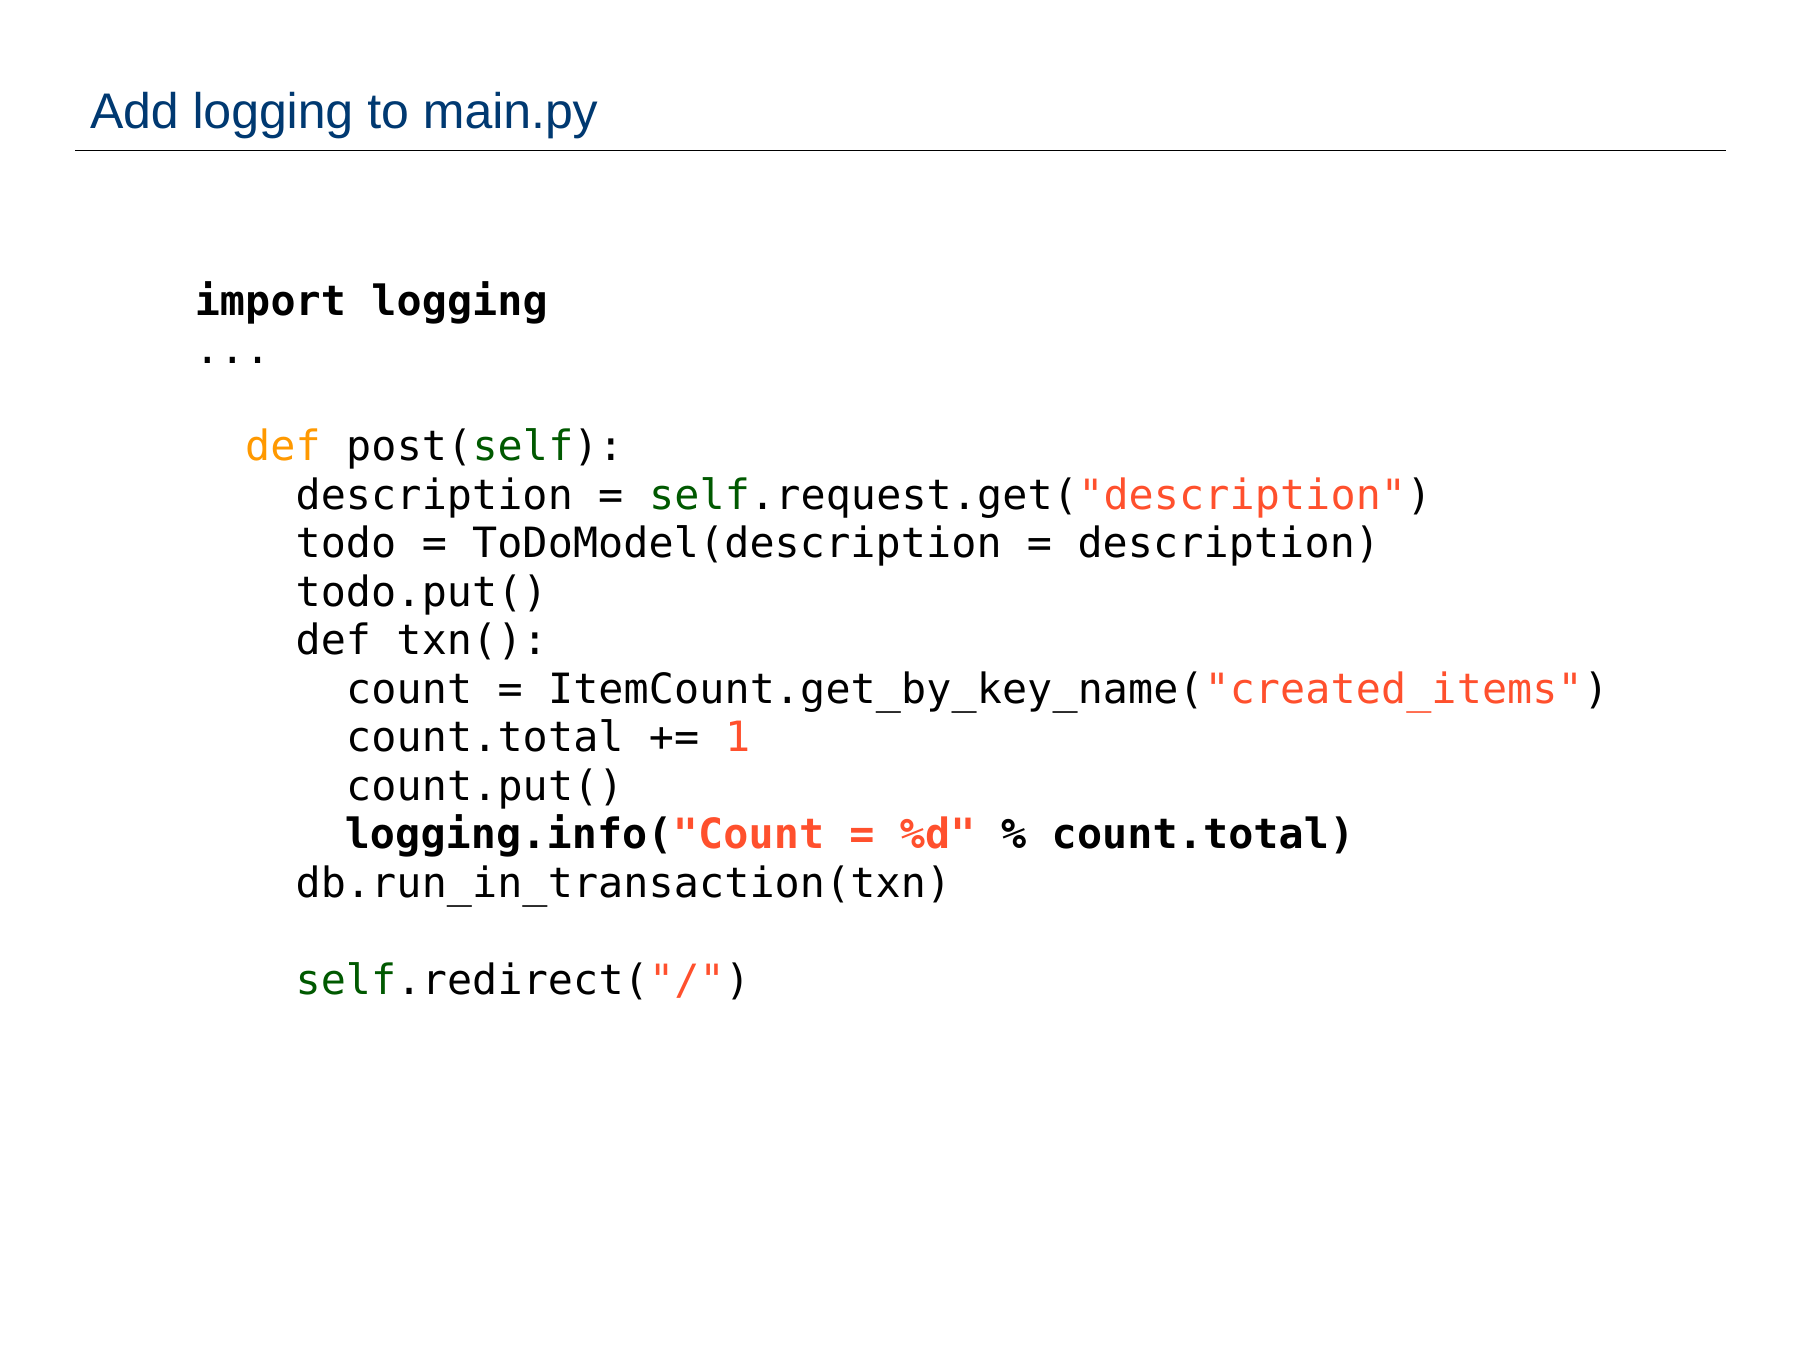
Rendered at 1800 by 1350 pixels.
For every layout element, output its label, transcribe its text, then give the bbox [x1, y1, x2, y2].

text_box import logging ... def post(self): description = self.request.get("description") todo = ToDoModel(description = description) todo.put() def txn(): count = ItemCount.get_by_key_name("created_items") count.total += 1 count.put() logging.info("Count = %d" % count.total) db.run_in_transaction(txn) self.redirect("/") [179, 269, 1800, 1236]
title Add logging to main.py [90, 38, 1711, 147]
